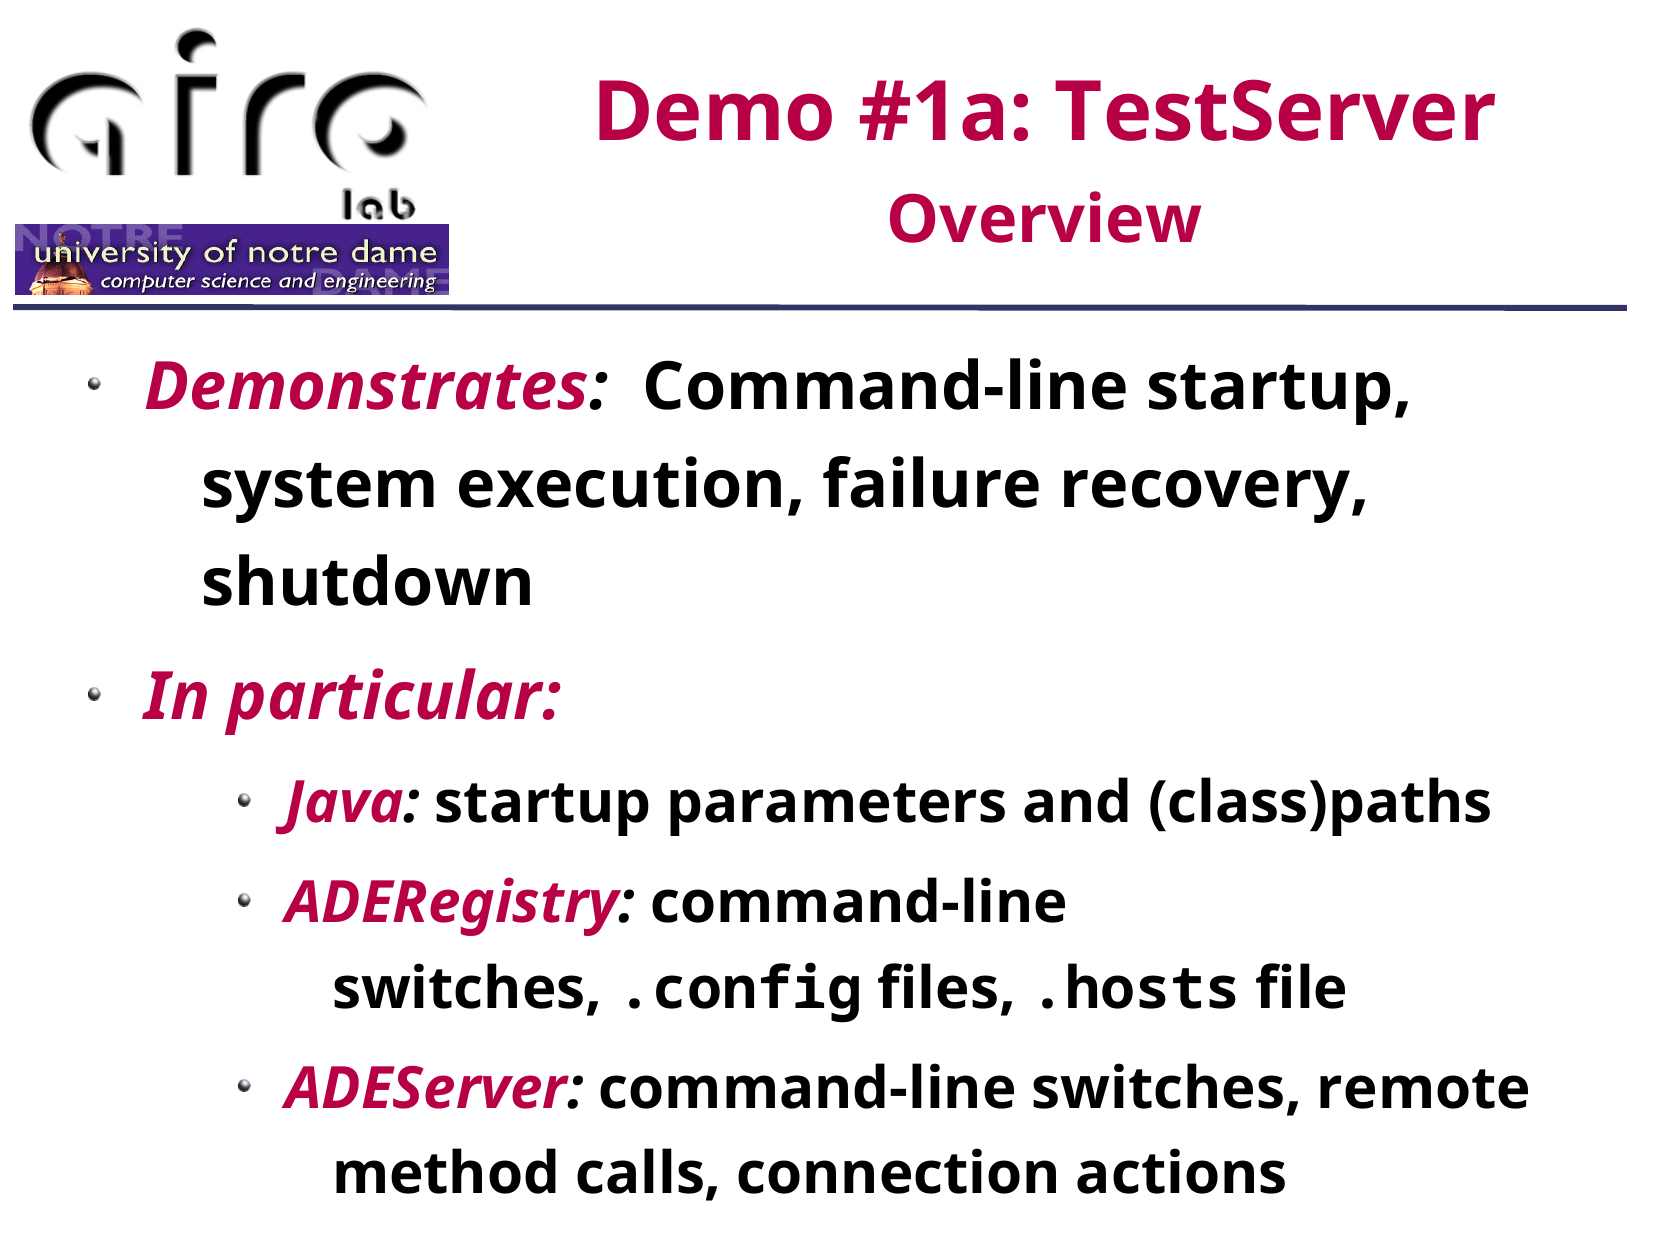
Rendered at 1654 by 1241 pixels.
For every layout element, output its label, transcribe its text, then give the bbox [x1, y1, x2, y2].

picture [9, 8, 456, 295]
title Demo #1a: TestServer Overview [461, 23, 1629, 282]
list Demonstrates: Command-line startup, system execution, failure recovery, shutdown In particular: Java: startup parameters and (class)paths ADERegistry: command-line switches, .config files, .hosts file ADEServer: command-line switches, remote method calls, connection actions [88, 330, 1604, 1219]
